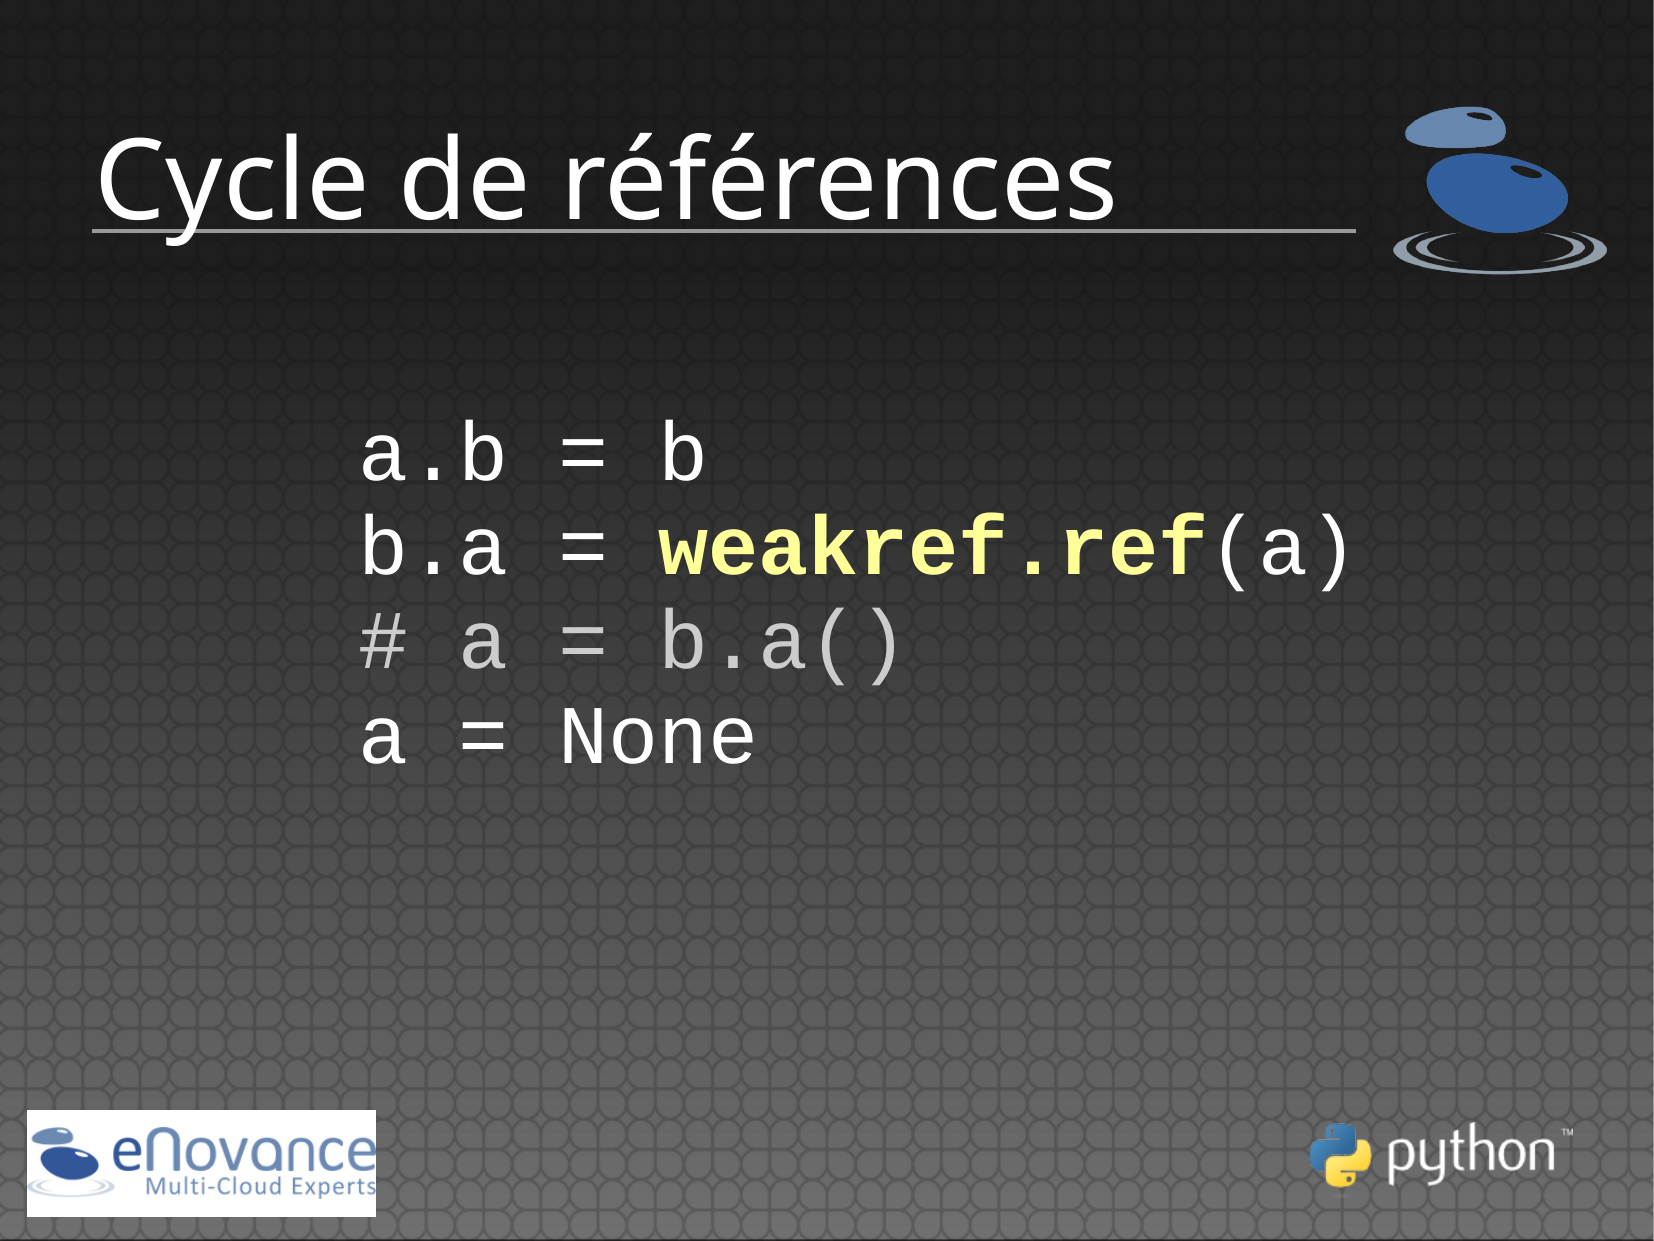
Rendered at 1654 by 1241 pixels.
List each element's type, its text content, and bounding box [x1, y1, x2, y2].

list a.b = b b.a = weakref.ref(a) # a = b.a() a = None [358, 411, 1600, 970]
picture [0, 0, 1654, 1241]
title Cycle de références [94, 100, 1426, 251]
